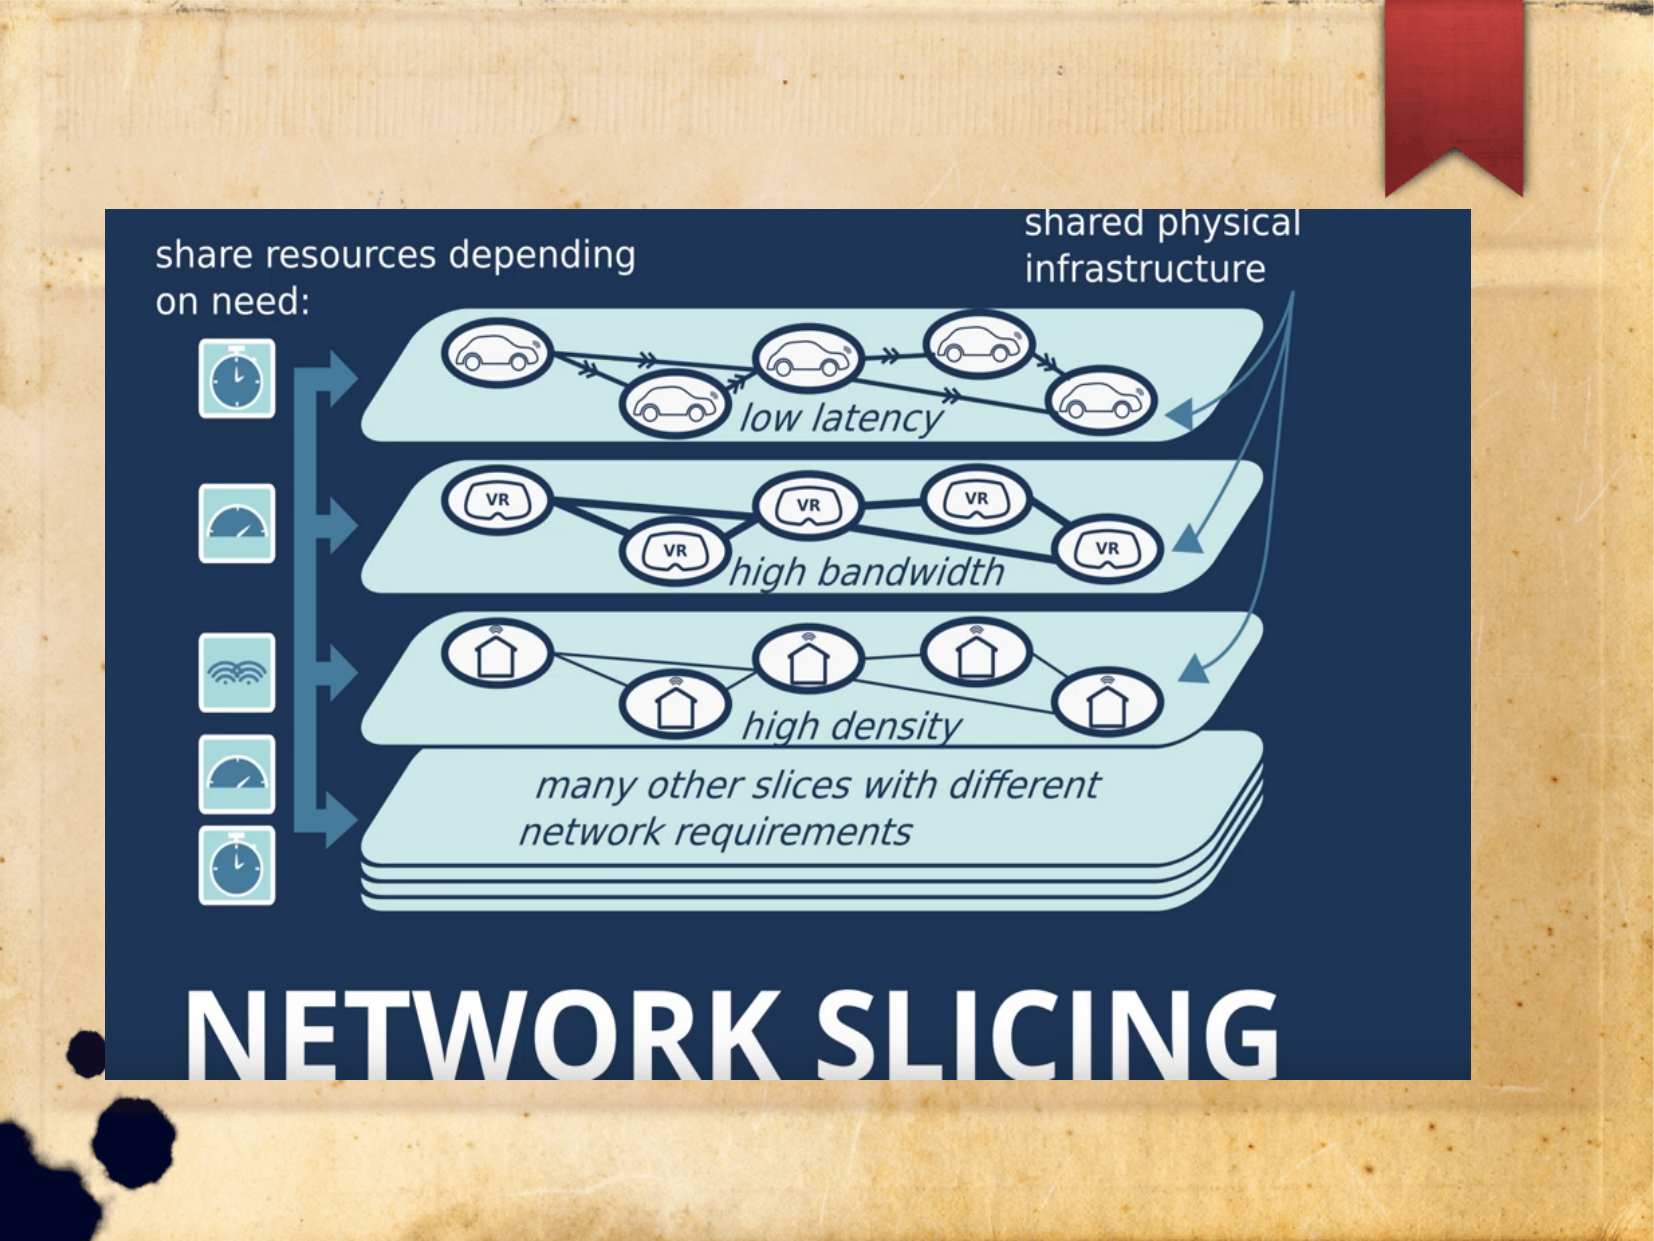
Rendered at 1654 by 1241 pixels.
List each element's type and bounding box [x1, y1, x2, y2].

picture [105, 209, 1471, 1081]
